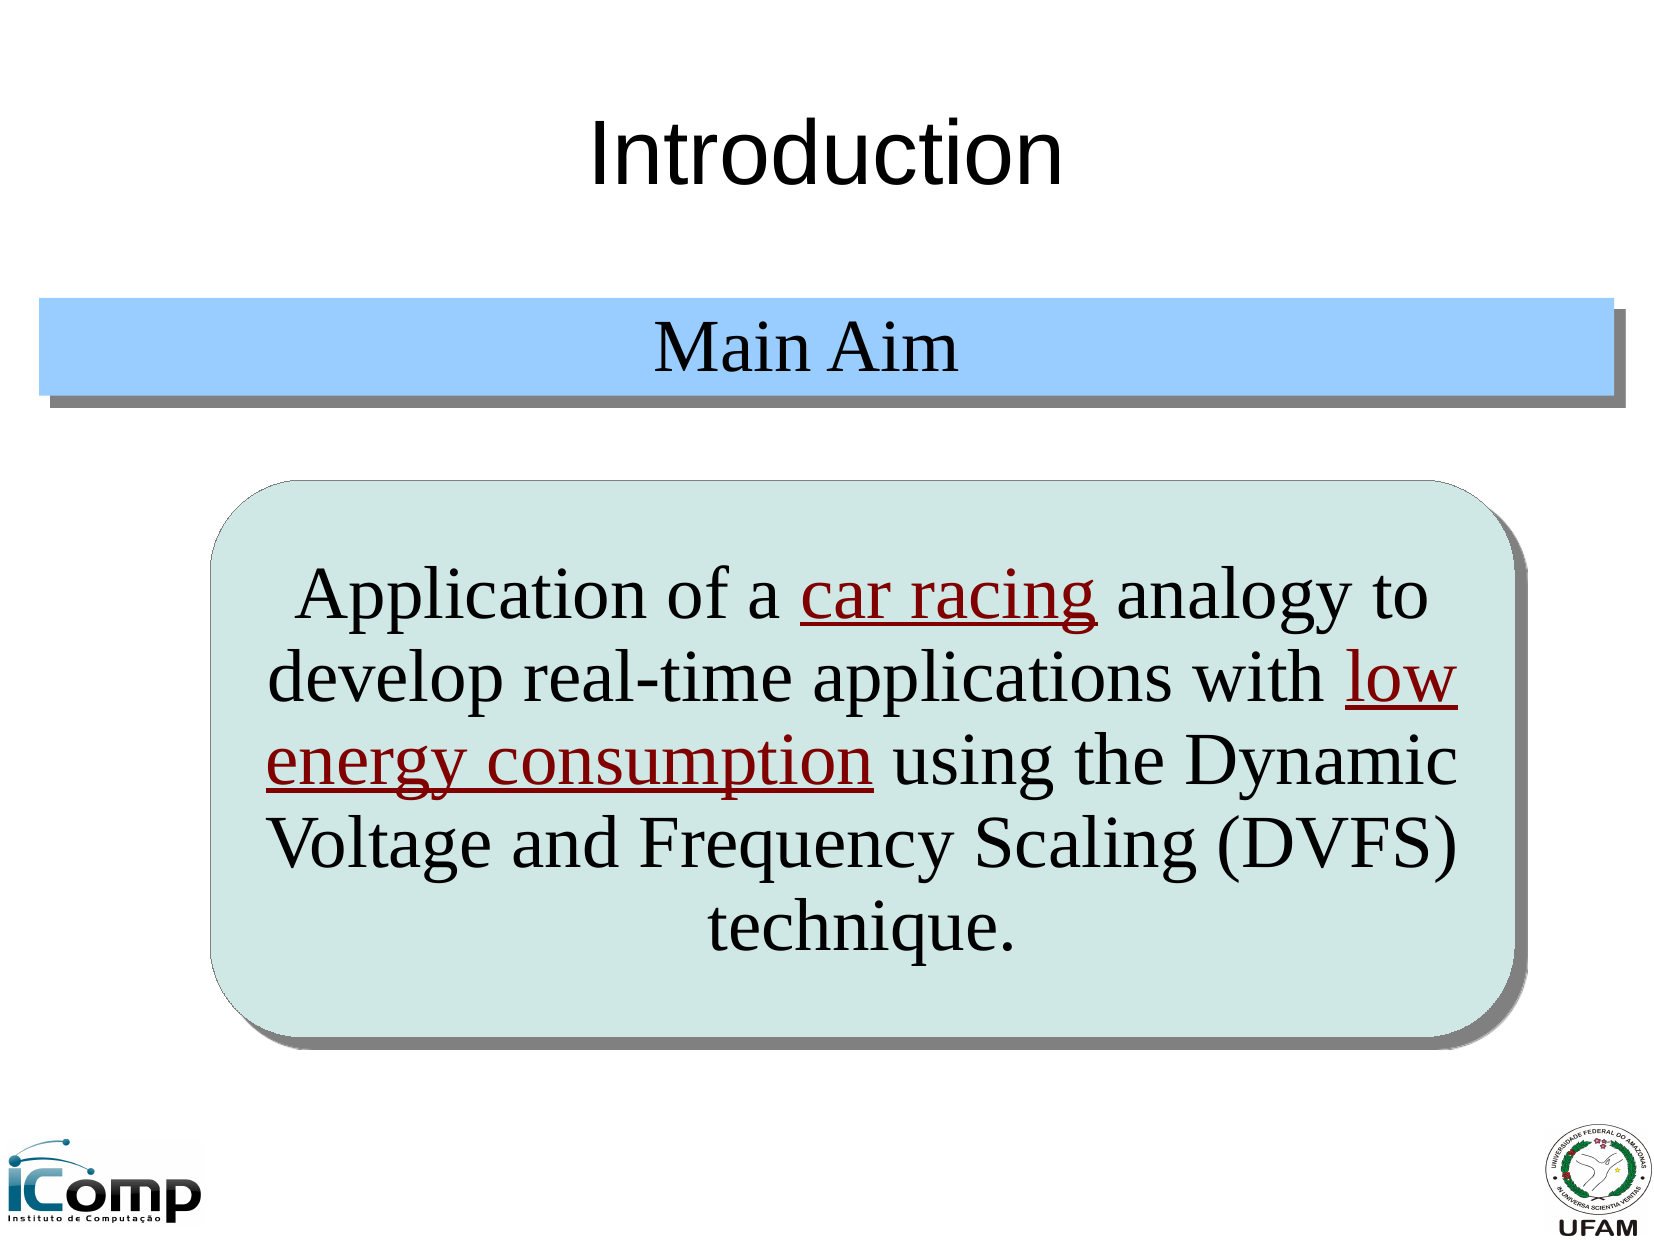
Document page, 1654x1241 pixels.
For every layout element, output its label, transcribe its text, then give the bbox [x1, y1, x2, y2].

text_box Application of a car racing analogy to develop real-time applications with low energy consumption using the Dynamic Voltage and Frequency Scaling (DVFS) technique. [210, 480, 1516, 1038]
text_box Main Aim [39, 297, 1615, 396]
picture [5, 1139, 205, 1226]
title Introduction [82, 49, 1571, 257]
picture [1545, 1124, 1652, 1236]
